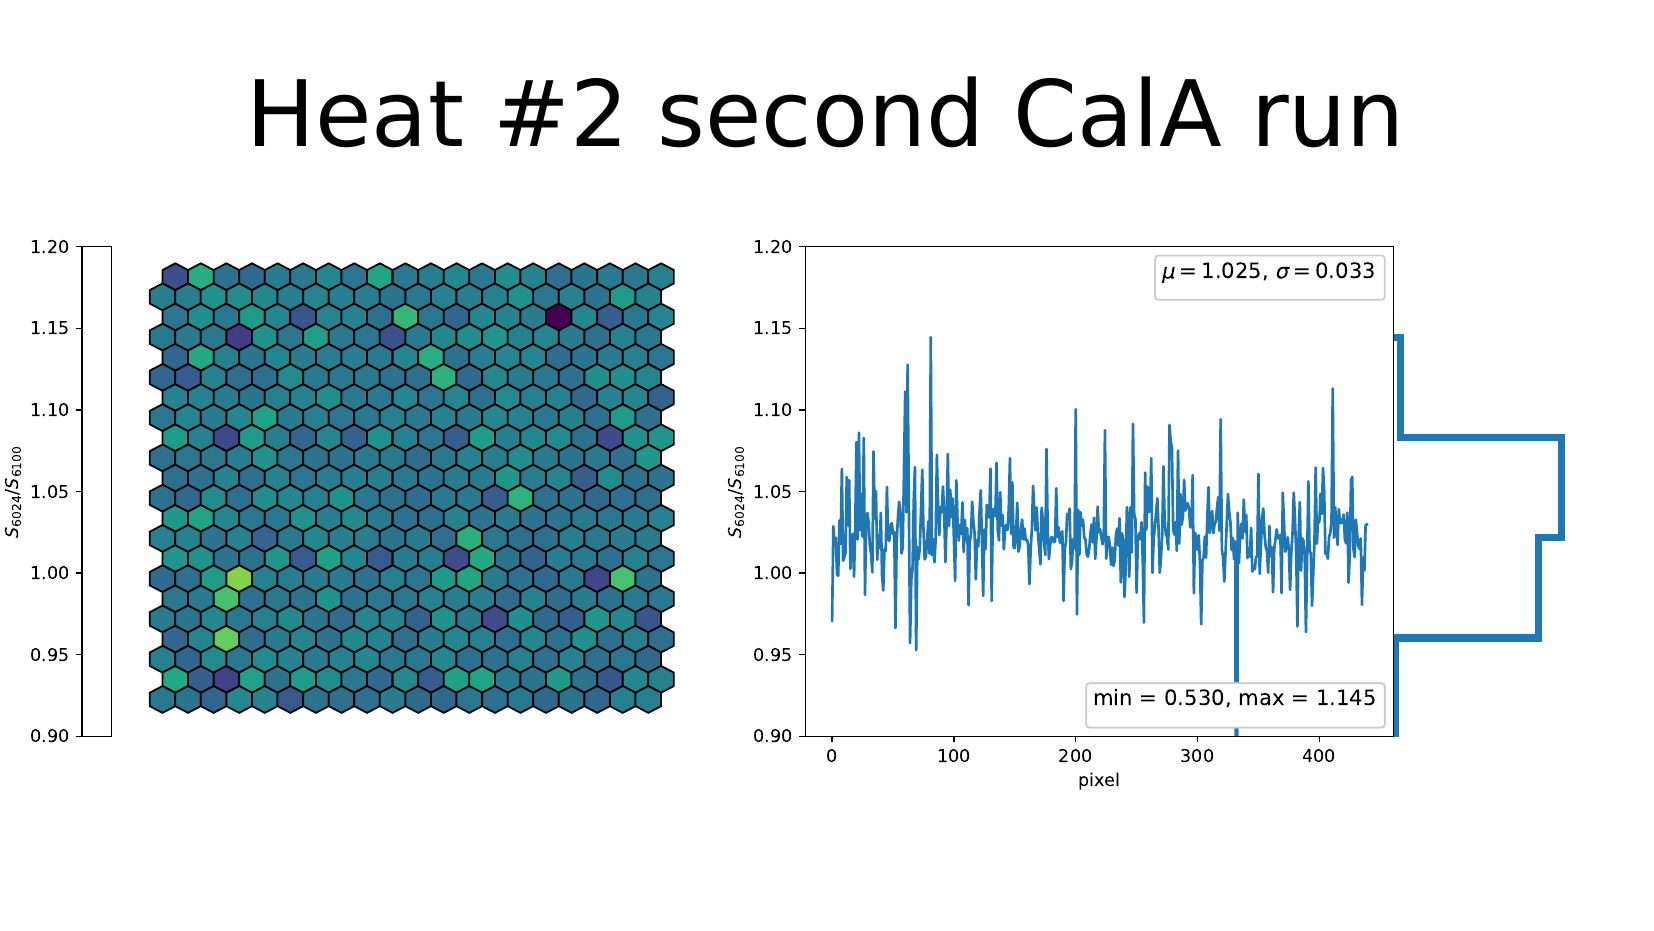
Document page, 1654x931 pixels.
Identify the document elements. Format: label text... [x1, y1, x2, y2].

picture [0, 170, 1653, 807]
title Heat #2 second CalA run [82, 37, 1571, 170]
